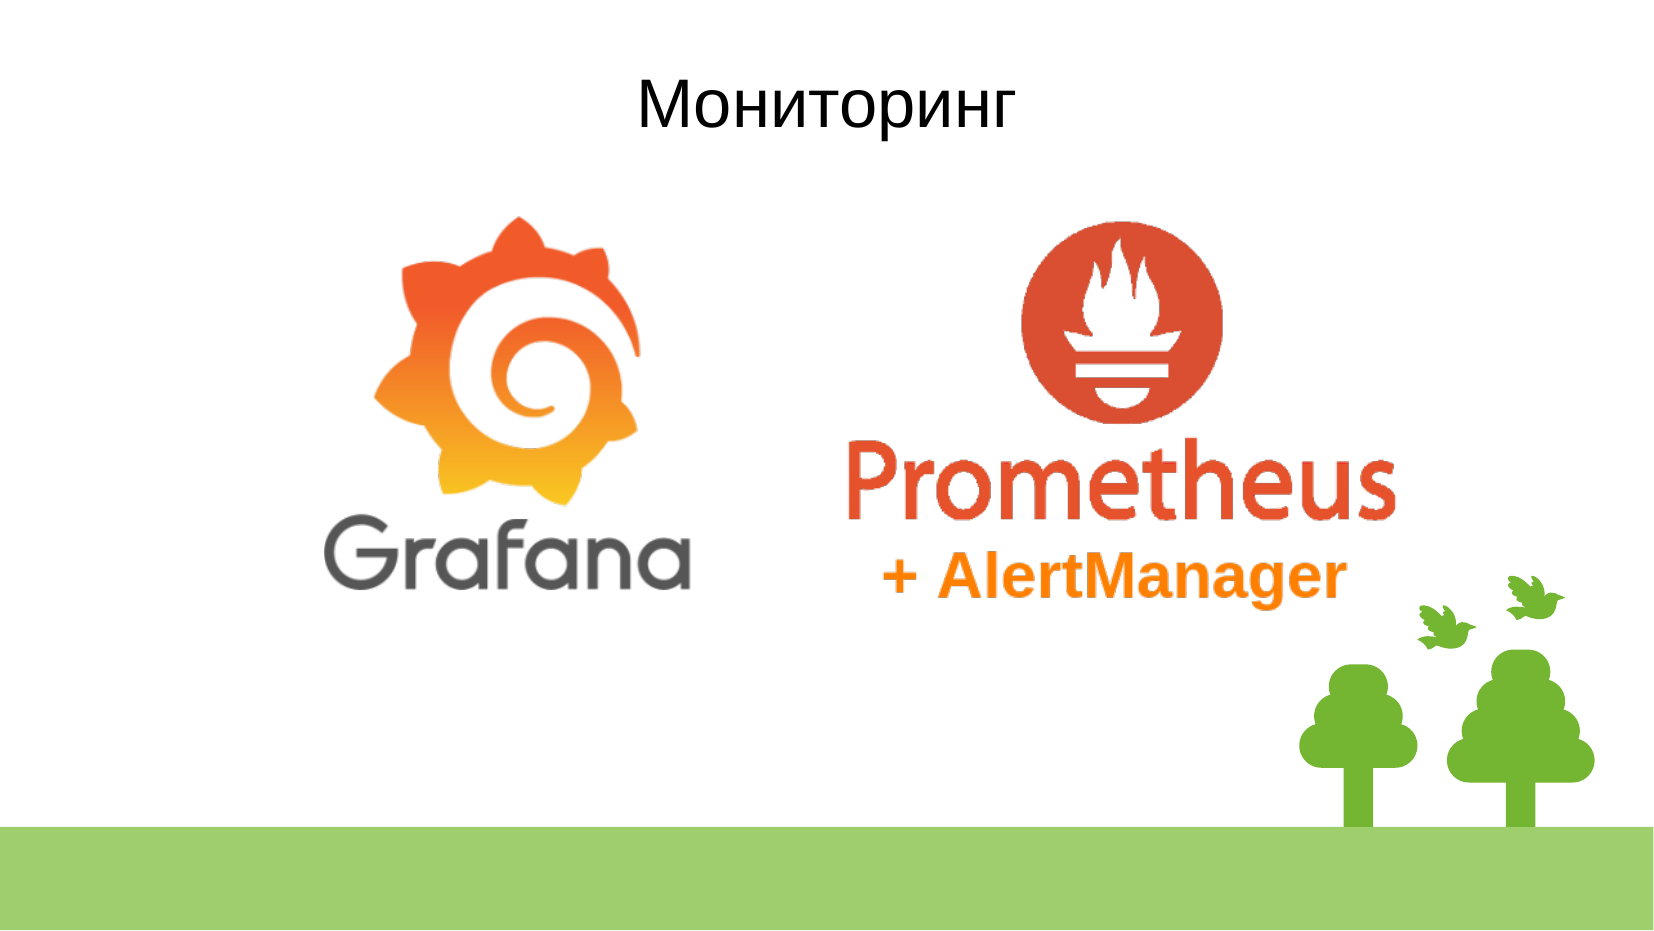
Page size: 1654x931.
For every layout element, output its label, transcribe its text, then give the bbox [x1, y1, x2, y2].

title Мониторинг [88, 29, 1565, 178]
picture [324, 88, 1408, 657]
